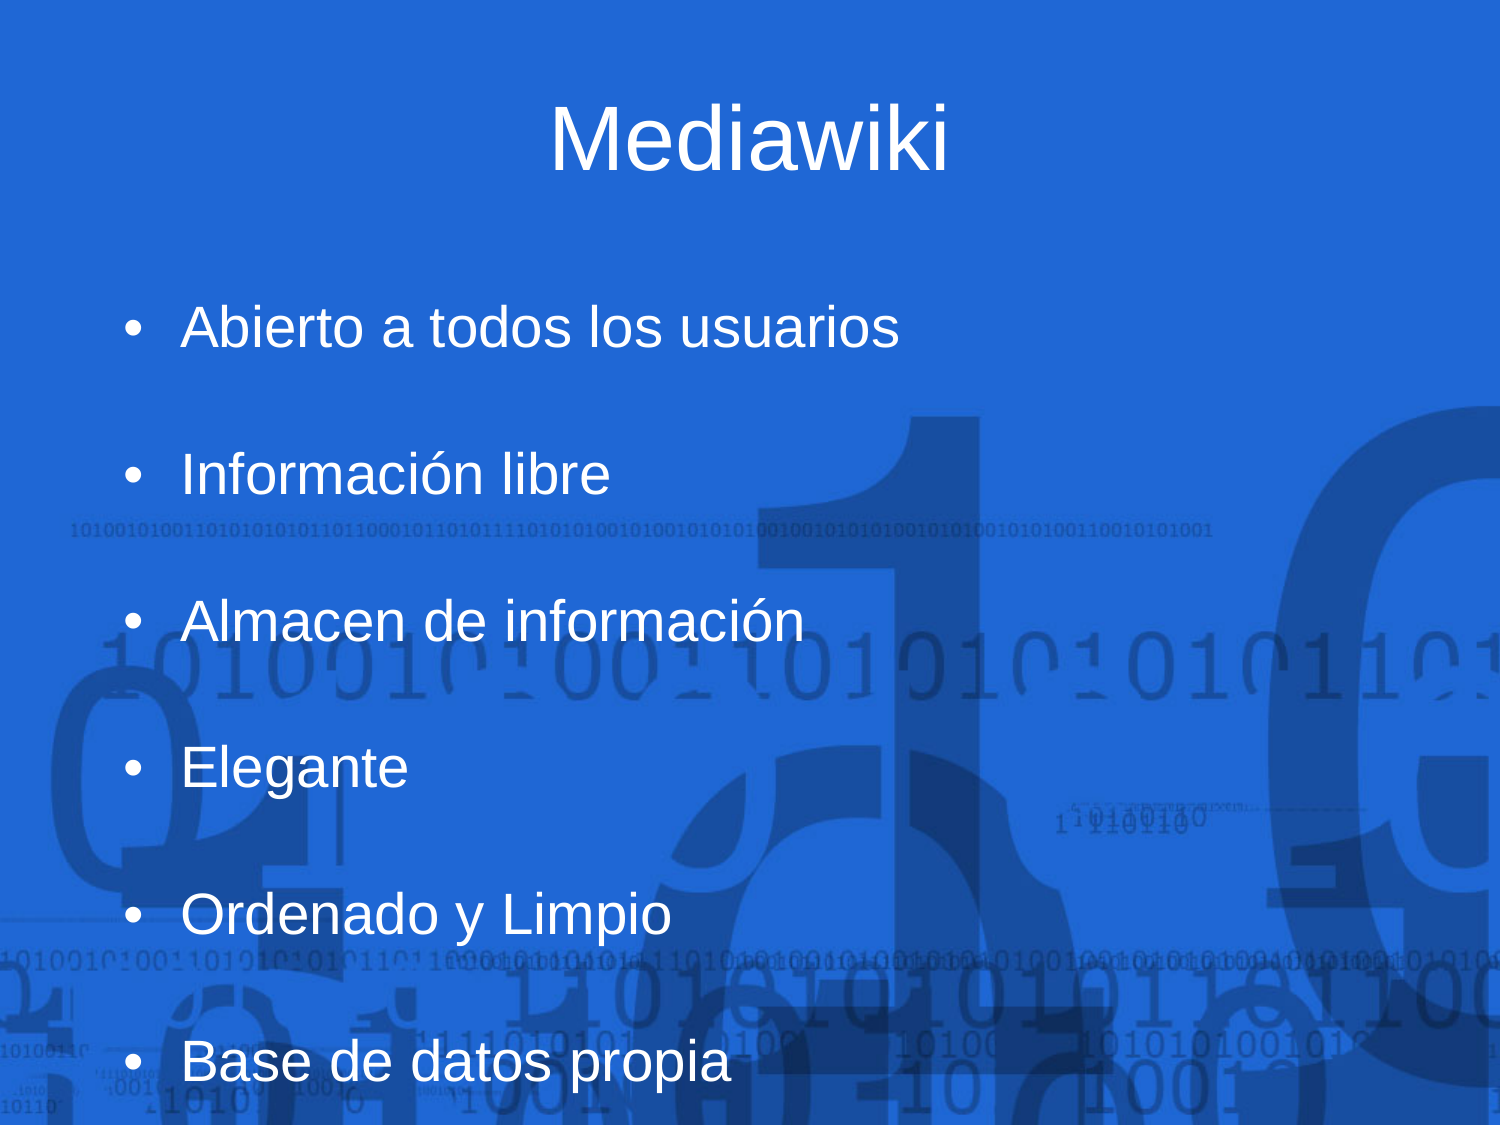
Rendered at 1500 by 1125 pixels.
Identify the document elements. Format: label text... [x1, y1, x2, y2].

picture [0, 0, 1500, 1125]
list Abierto a todos los usuarios Información libre Almacen de información Elegante Ordenado y Limpio Base de datos propia [88, 222, 1439, 1034]
title Mediawiki [75, 45, 1426, 233]
